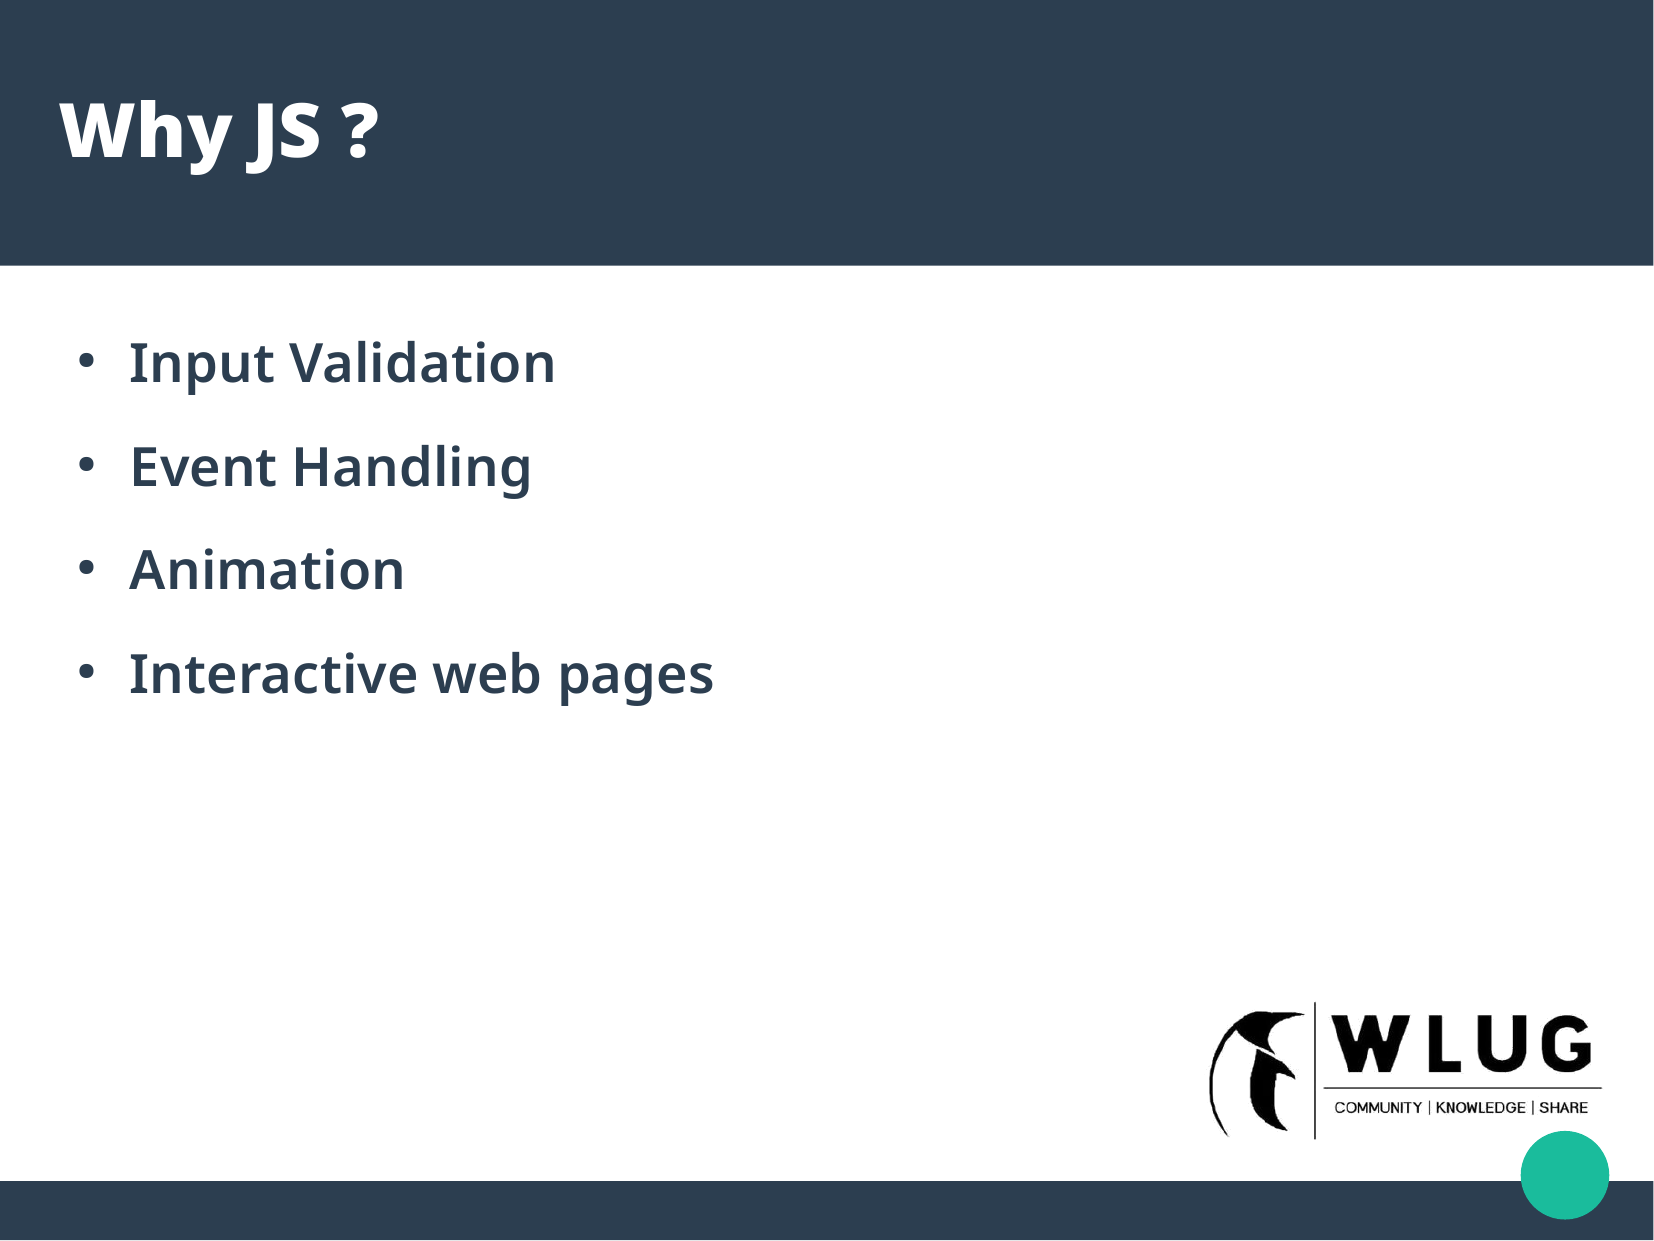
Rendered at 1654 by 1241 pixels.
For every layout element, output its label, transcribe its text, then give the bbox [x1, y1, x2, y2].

picture [1182, 992, 1616, 1146]
list Input Validation Event Handling Animation Interactive web pages [59, 324, 1595, 1152]
title Why JS ? [59, 49, 1595, 207]
